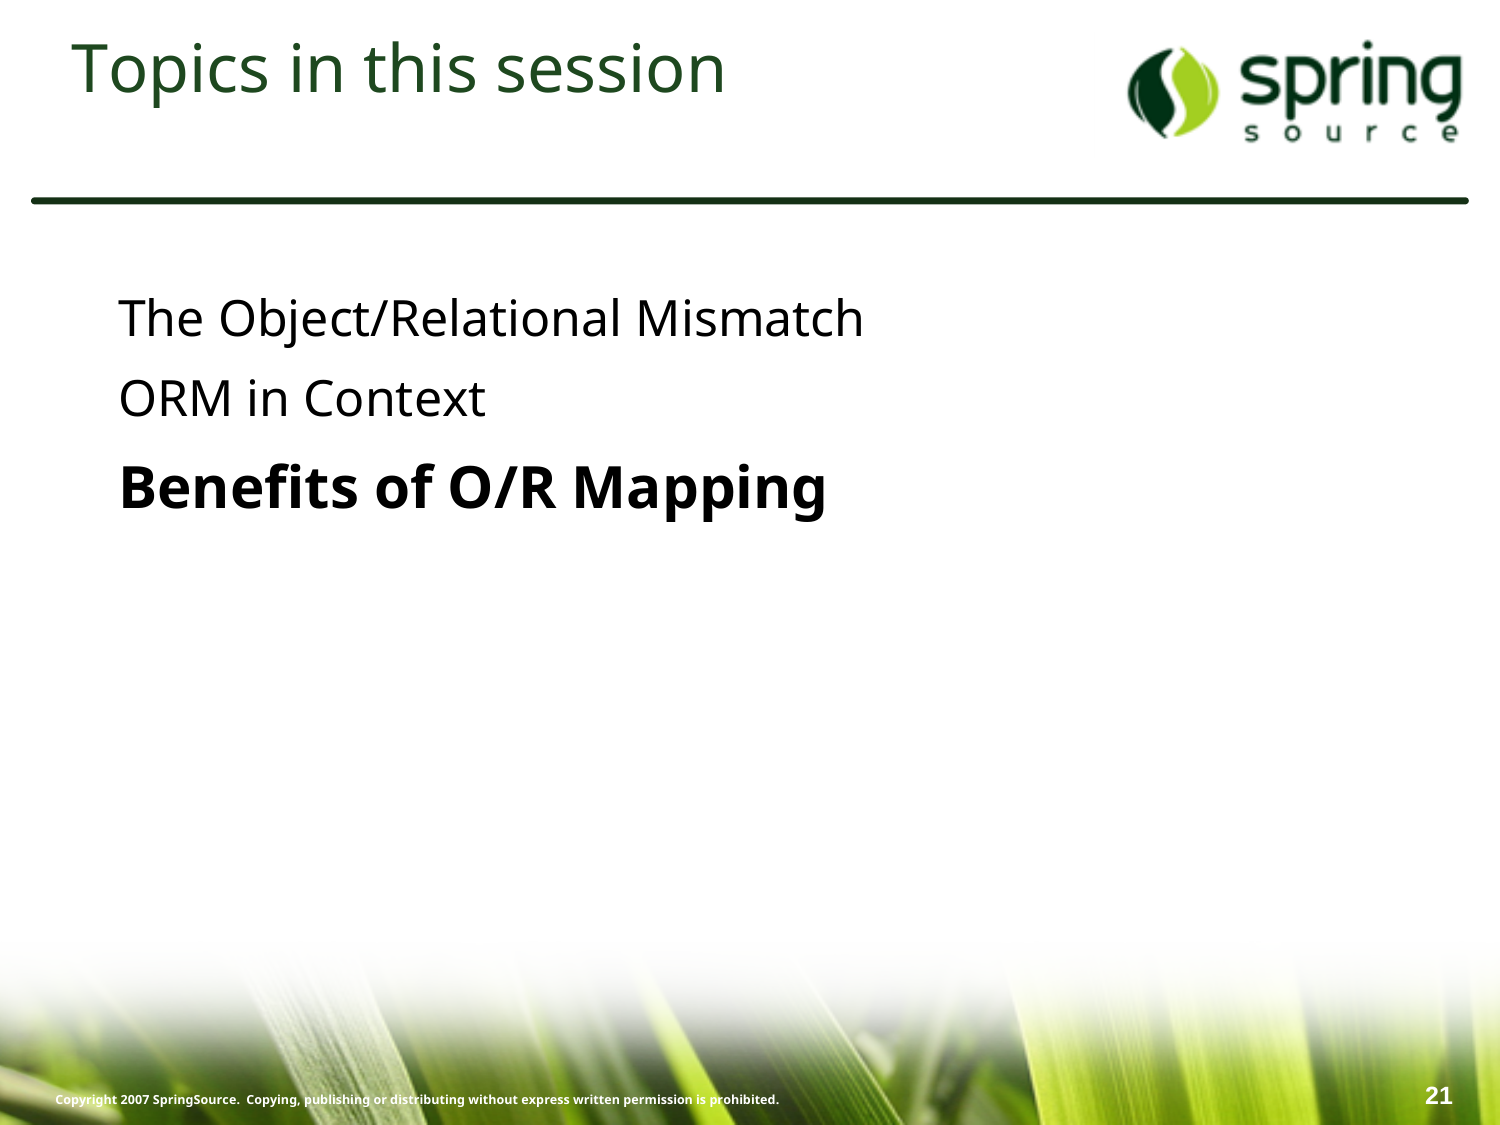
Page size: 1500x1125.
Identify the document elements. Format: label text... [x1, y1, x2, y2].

picture [1093, 32, 1500, 158]
title Topics in this session [56, 13, 1089, 176]
list The Object/Relational Mismatch ORM in Context Benefits of O/R Mapping [103, 275, 1394, 938]
picture [0, 941, 1500, 1125]
